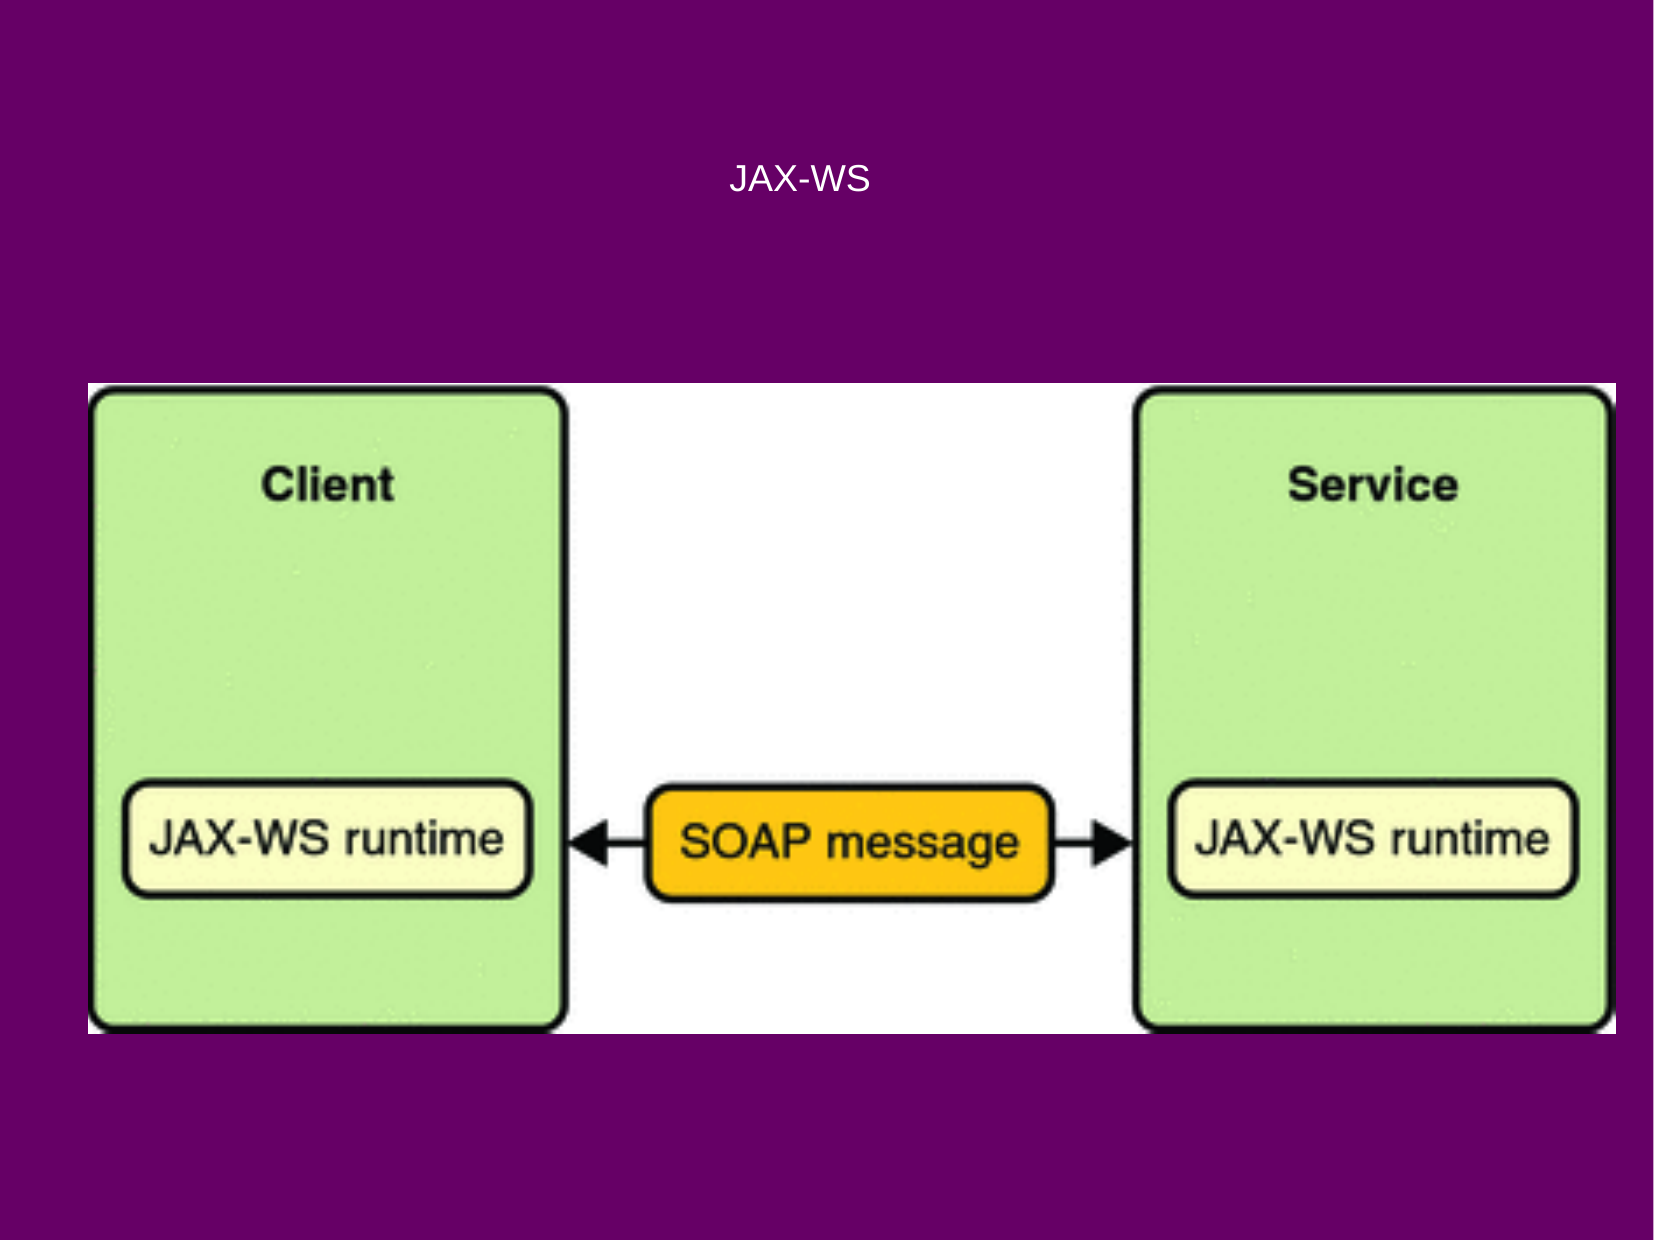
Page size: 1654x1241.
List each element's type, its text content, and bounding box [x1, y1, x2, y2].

picture [88, 383, 1616, 1034]
text_box JAX-WS [714, 149, 886, 207]
